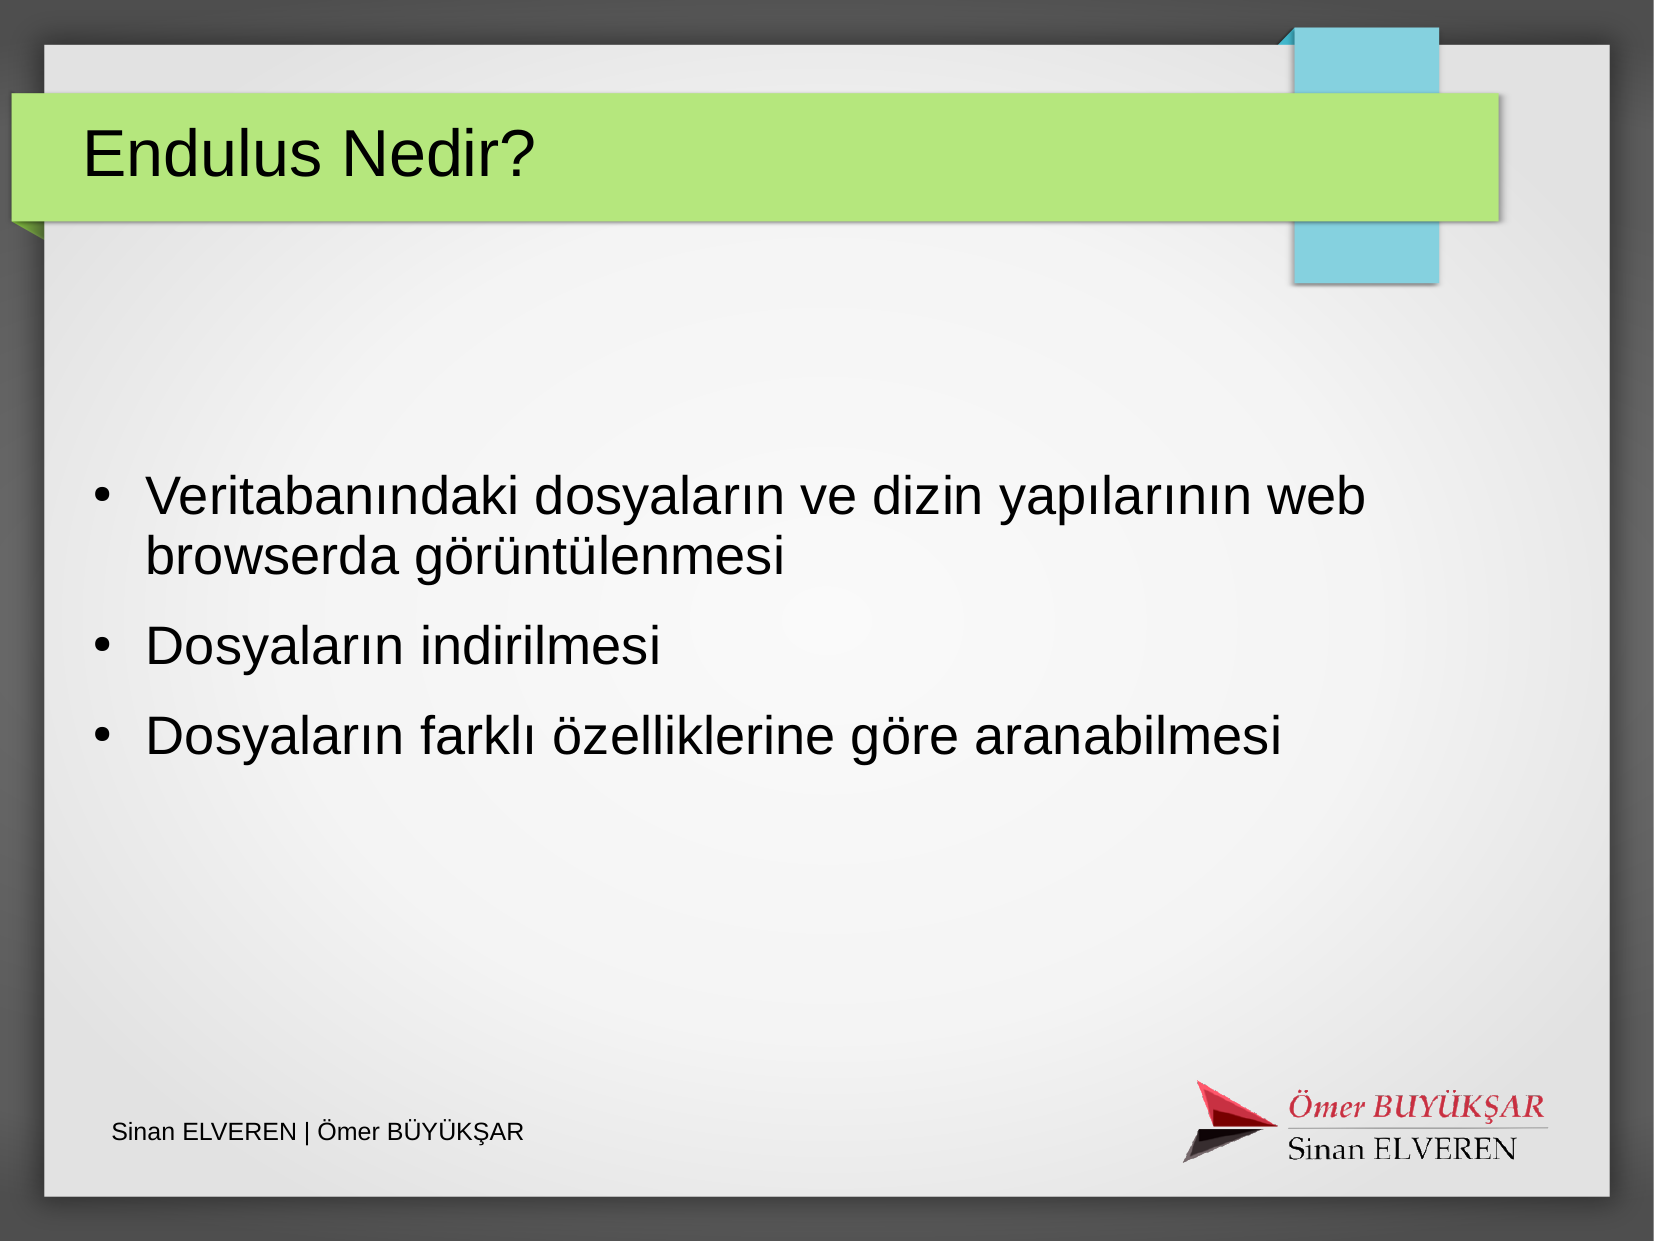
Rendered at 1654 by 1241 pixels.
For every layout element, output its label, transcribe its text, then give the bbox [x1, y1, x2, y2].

title Endulus Nedir? [82, 79, 1381, 228]
text_box Sinan ELVEREN | Ömer BÜYÜKŞAR [89, 1110, 541, 1180]
picture [0, 0, 1654, 1241]
list Veritabanındaki dosyaların ve dizin yapılarının web browserda görüntülenmesi Dosyaların indirilmesi Dosyaların farklı özelliklerine göre aranabilmesi [75, 375, 1594, 1095]
